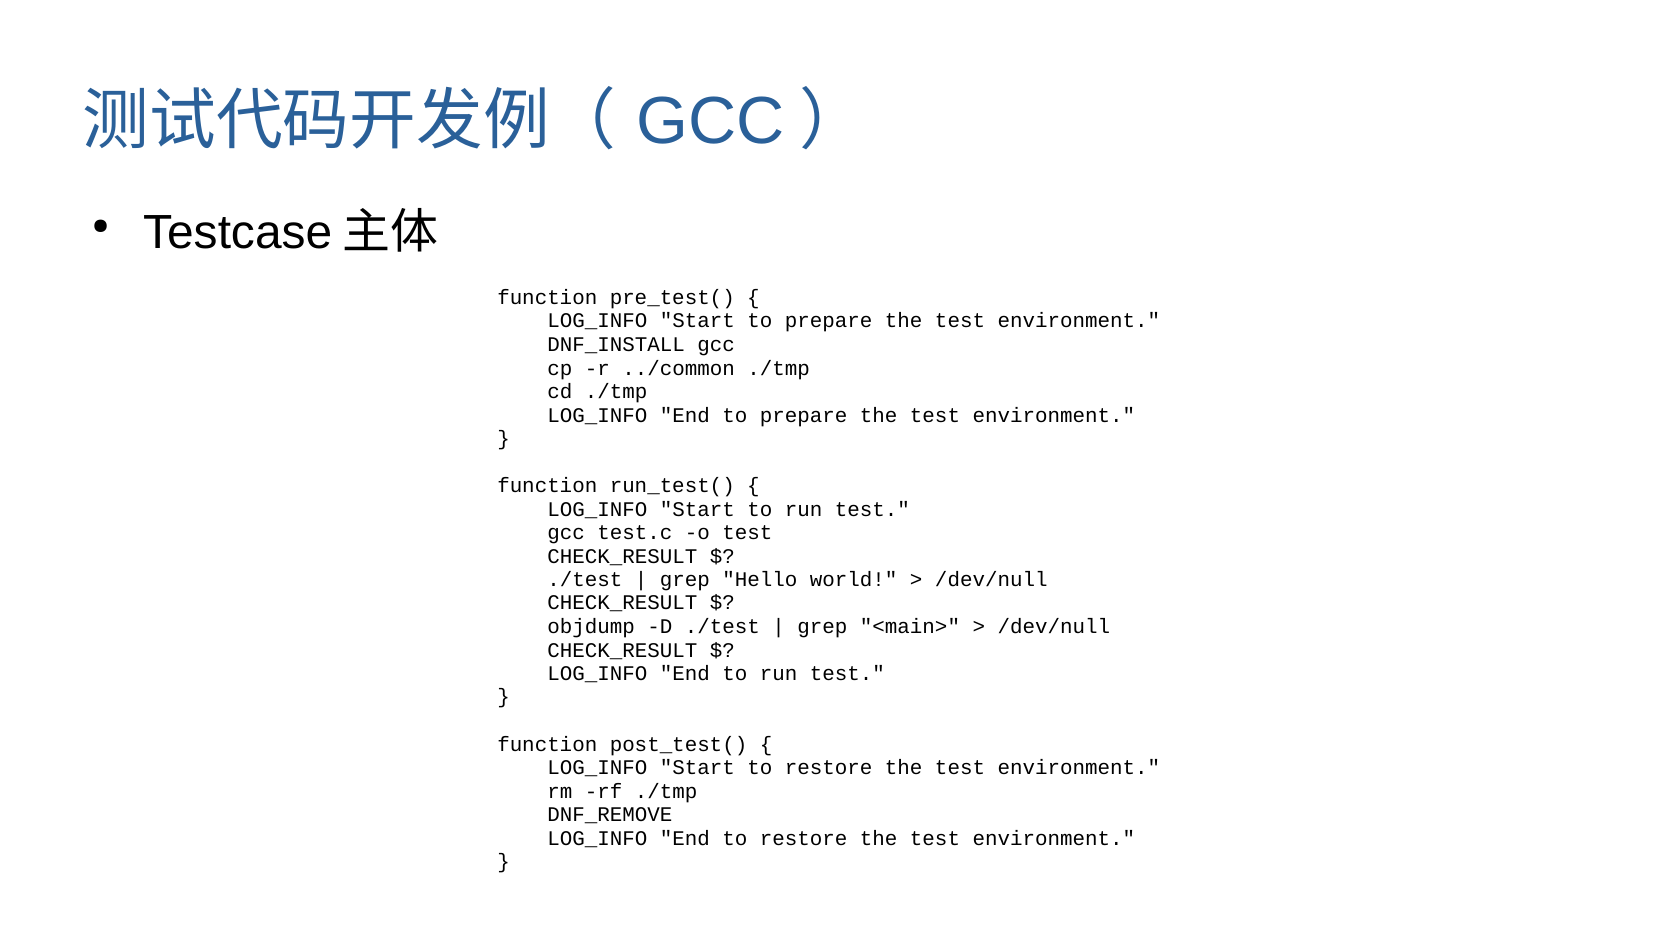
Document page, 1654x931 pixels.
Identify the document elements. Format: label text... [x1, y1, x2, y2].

text_box function pre_test() { LOG_INFO "Start to prepare the test environment." DNF_INSTALL gcc cp -r ../common ./tmp cd ./tmp LOG_INFO "End to prepare the test environment." } function run_test() { LOG_INFO "Start to run test." gcc test.c -o test CHECK_RESULT $? ./test | grep "Hello world!" > /dev/null CHECK_RESULT $? objdump -D ./test | grep "<main>" > /dev/null CHECK_RESULT $? LOG_INFO "End to run test." } function post_test() { LOG_INFO "Start to restore the test environment." rm -rf ./tmp DNF_REMOVE LOG_INFO "End to restore the test environment." } [482, 279, 1175, 883]
list Testcase主体 [75, 192, 1276, 263]
title 测试代码开发例（GCC） [82, 37, 1571, 193]
